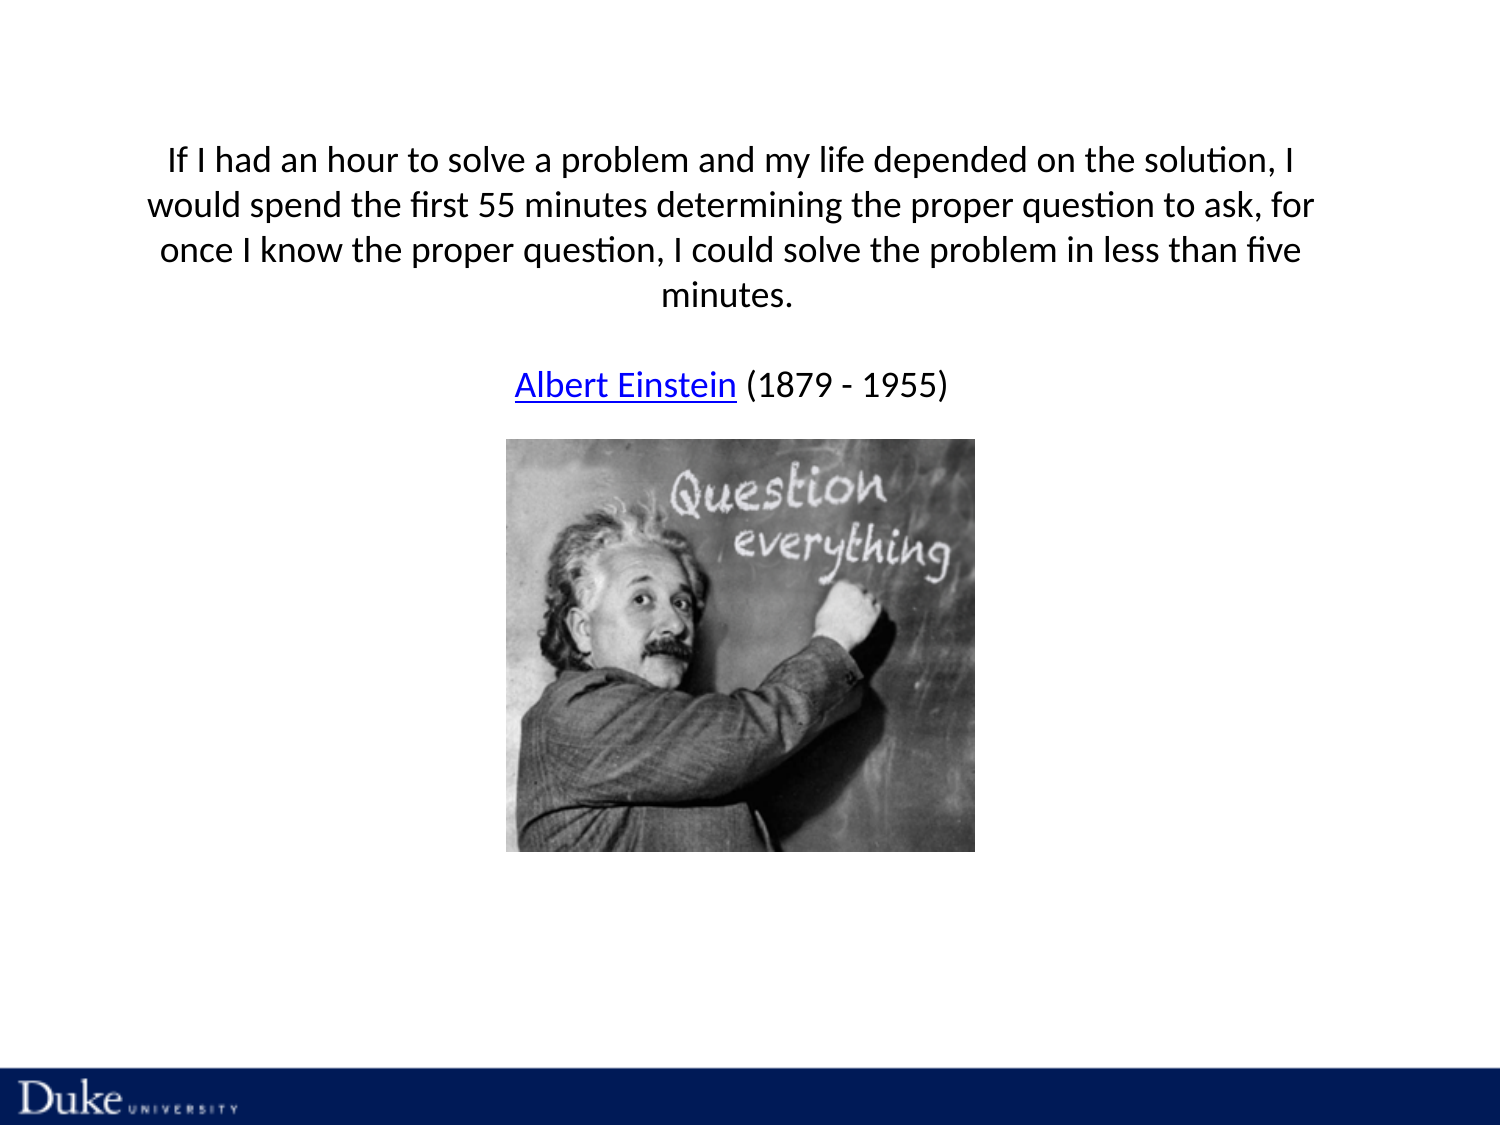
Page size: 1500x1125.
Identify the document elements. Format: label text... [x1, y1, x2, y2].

picture [0, 0, 1500, 1125]
text_box If I had an hour to solve a problem and my life depended on the solution, I would spend the first 55 minutes determining the proper question to ask, for once I know the proper question, I could solve the problem in less than five minutes. Albert Einstein (1879 - 1955) [130, 128, 1333, 413]
